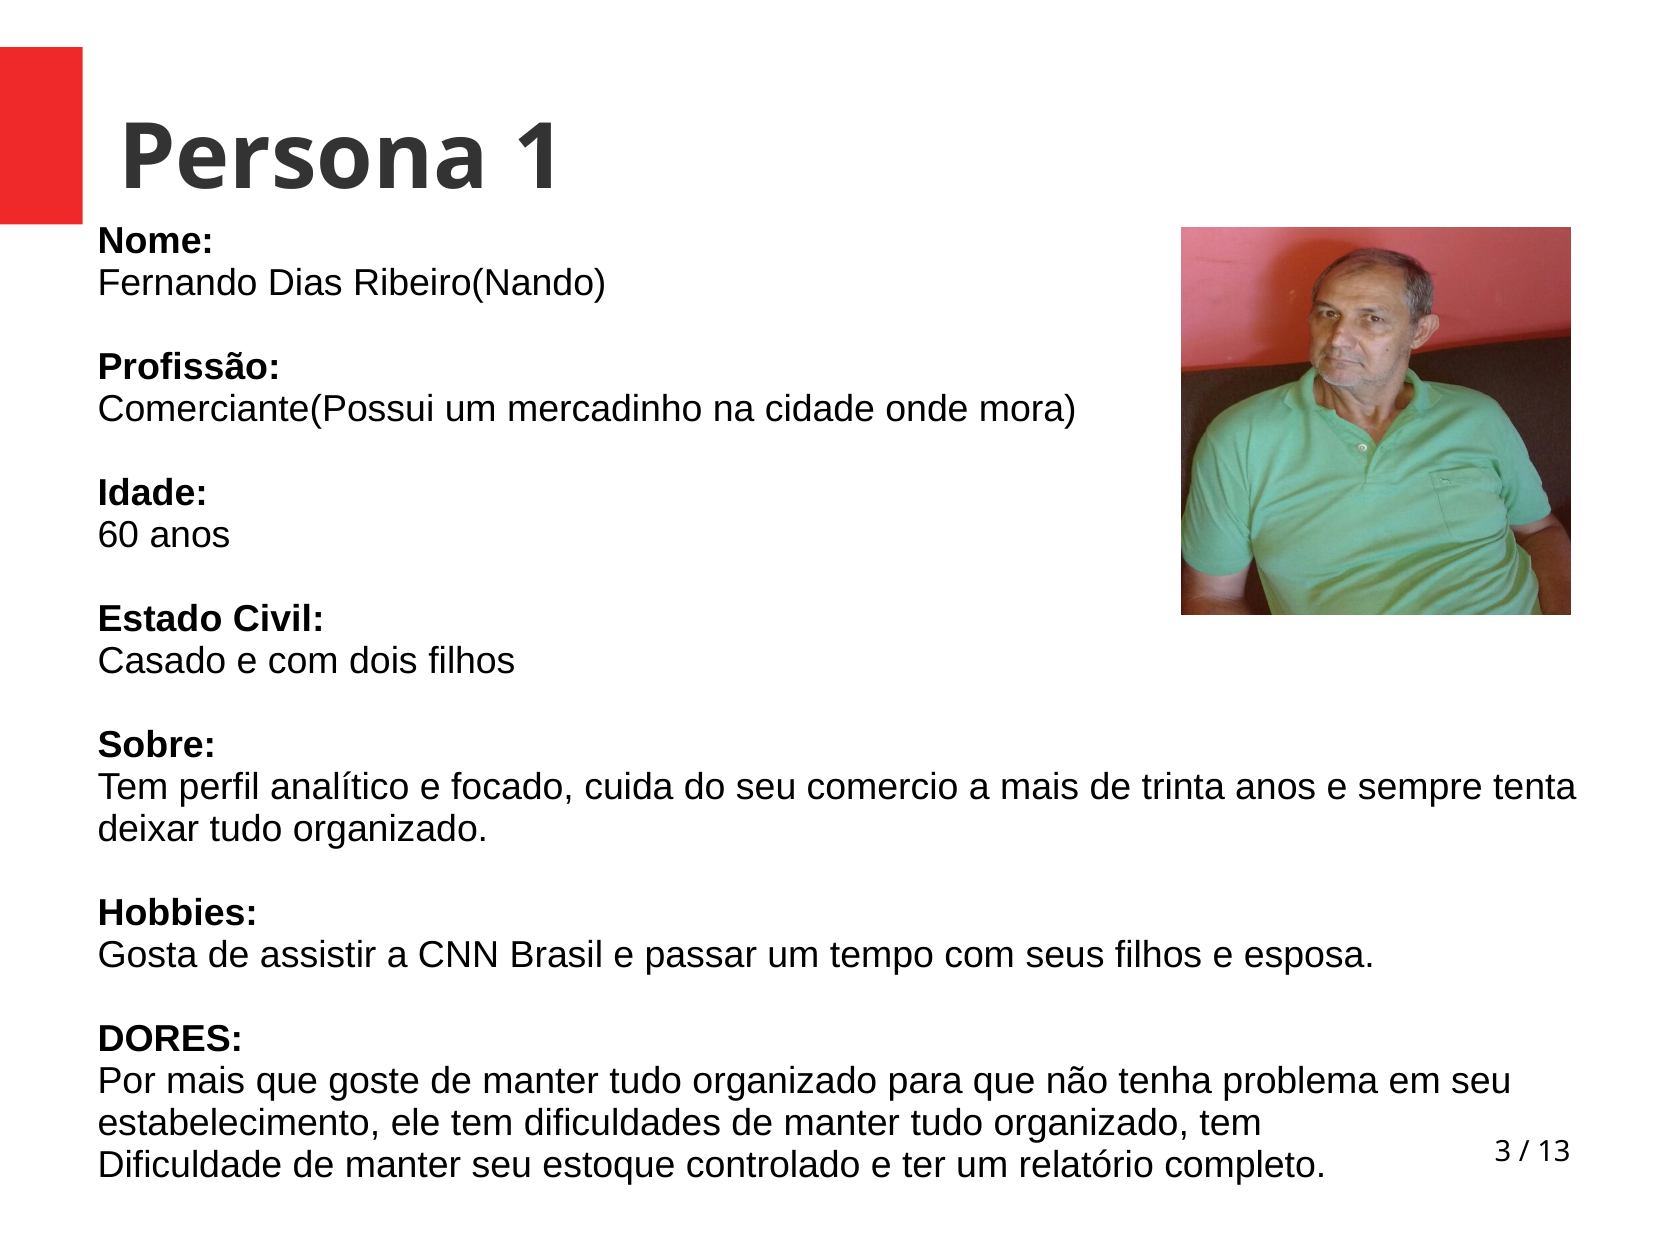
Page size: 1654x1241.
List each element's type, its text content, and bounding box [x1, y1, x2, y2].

picture [1181, 227, 1571, 615]
title Persona 1 [118, 49, 1571, 212]
text_box Nome: Fernando Dias Ribeiro(Nando) Profissão: Comerciante(Possui um mercadinho na cidade onde mora) Idade: 60 anos Estado Civil: Casado e com dois filhos Sobre: Tem perfil analítico e focado, cuida do seu comercio a mais de trinta anos e sempre tenta deixar tudo organizado. Hobbies: Gosta de assistir a CNN Brasil e passar um tempo com seus filhos e esposa. DORES: Por mais que goste de manter tudo organizado para que não tenha problema em seu estabelecimento, ele tem dificuldades de manter tudo organizado, tem Dificuldade de manter seu estoque controlado e ter um relatório completo. [82, 212, 1642, 1241]
